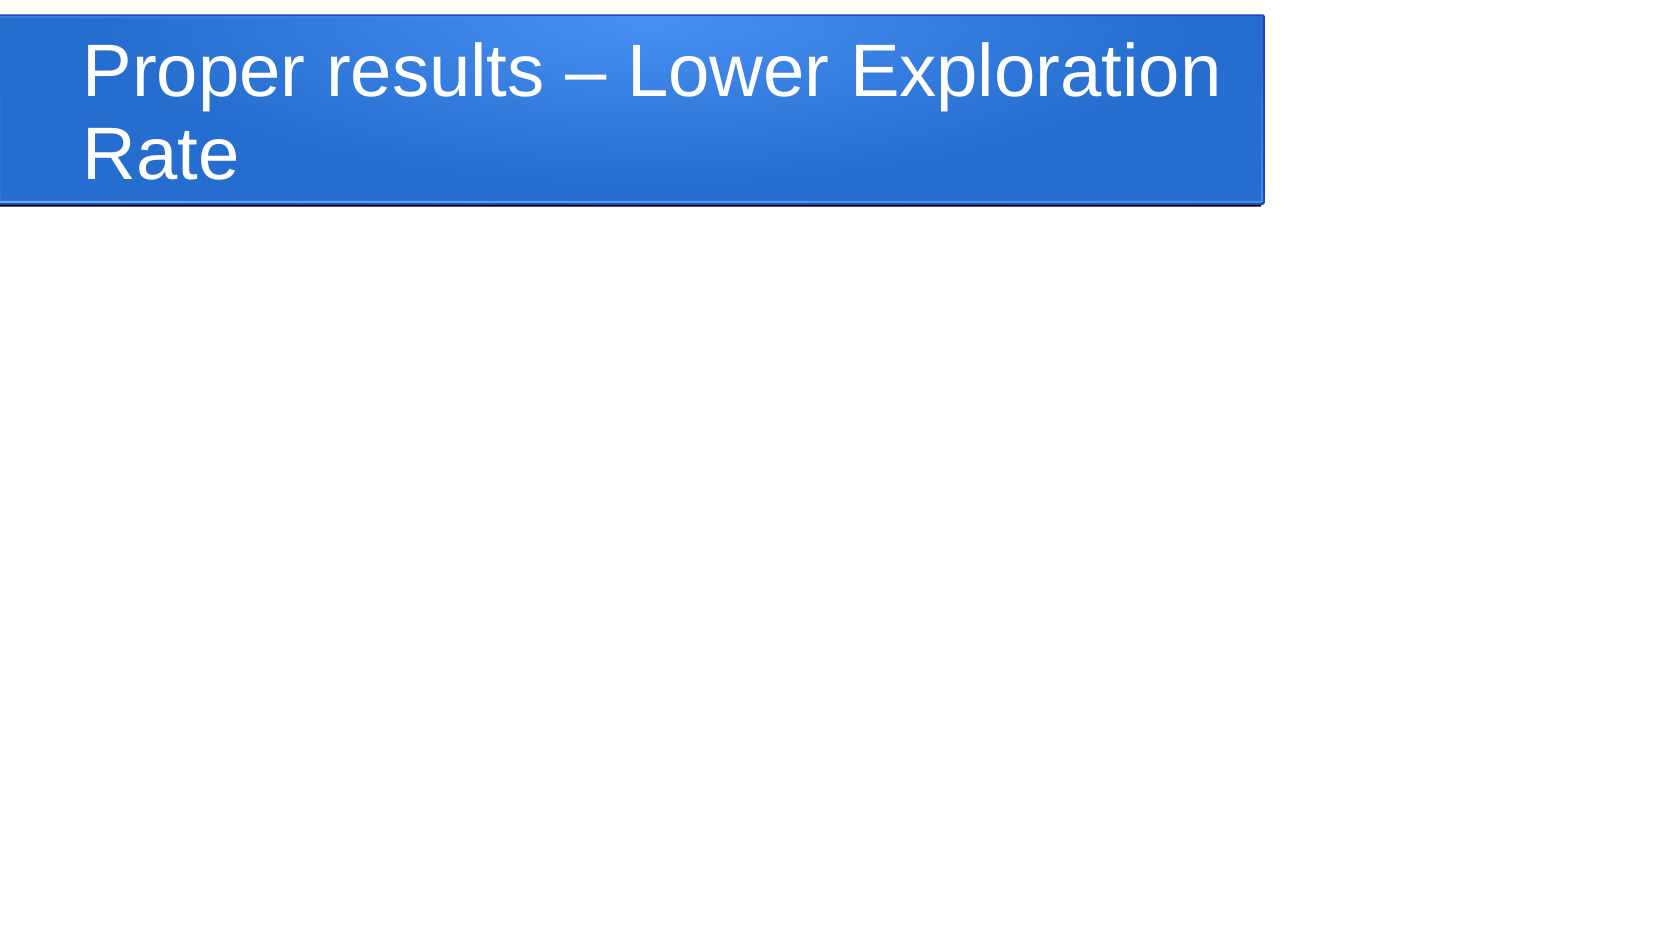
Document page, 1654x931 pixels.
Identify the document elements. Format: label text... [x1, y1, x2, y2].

title Proper results – Lower Exploration Rate [82, 29, 1235, 196]
